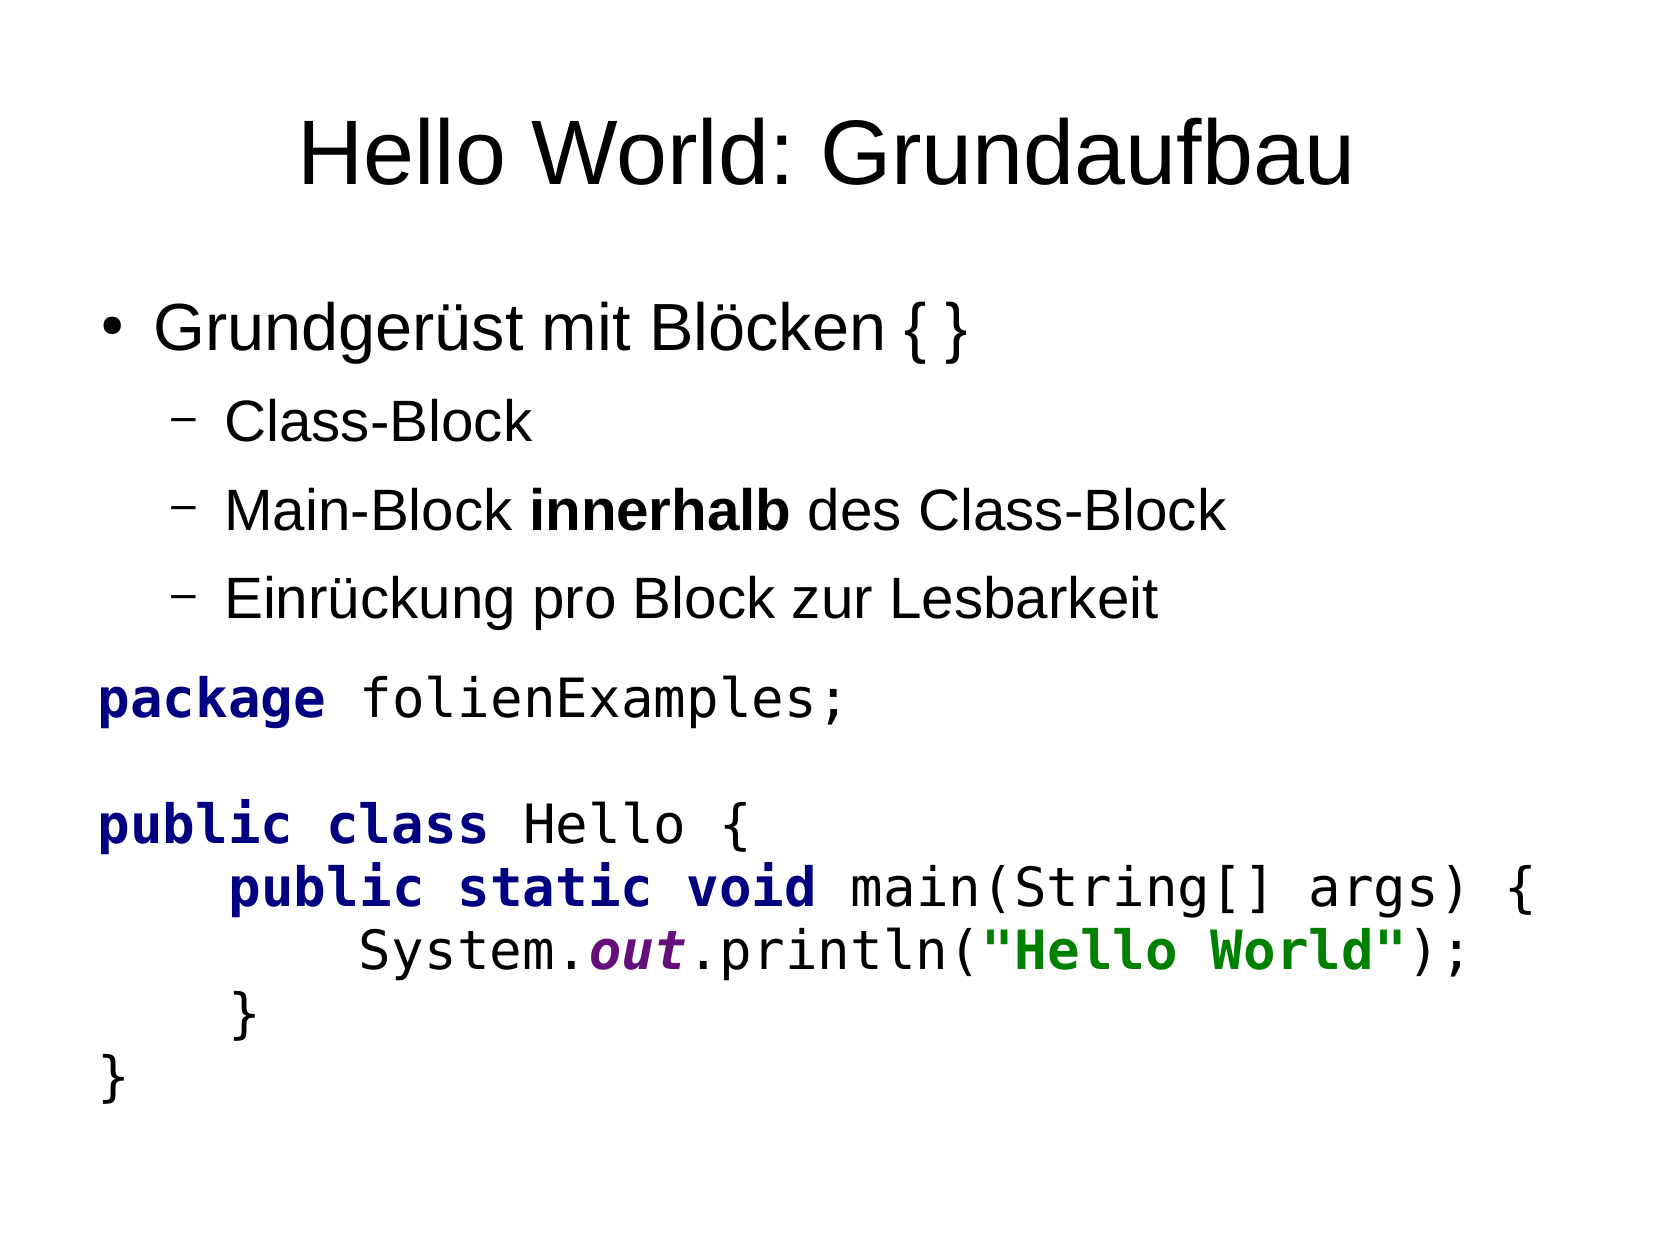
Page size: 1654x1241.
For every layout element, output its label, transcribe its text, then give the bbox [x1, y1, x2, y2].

title Hello World: Grundaufbau [82, 49, 1571, 257]
text_box package folienExamples; public class Hello { public static void main(String[] args) { System.out.println("Hello World"); } } [82, 660, 1571, 1216]
list Grundgerüst mit Blöcken { } Class-Block Main-Block innerhalb des Class-Block Einrückung pro Block zur Lesbarkeit [82, 290, 1571, 660]
